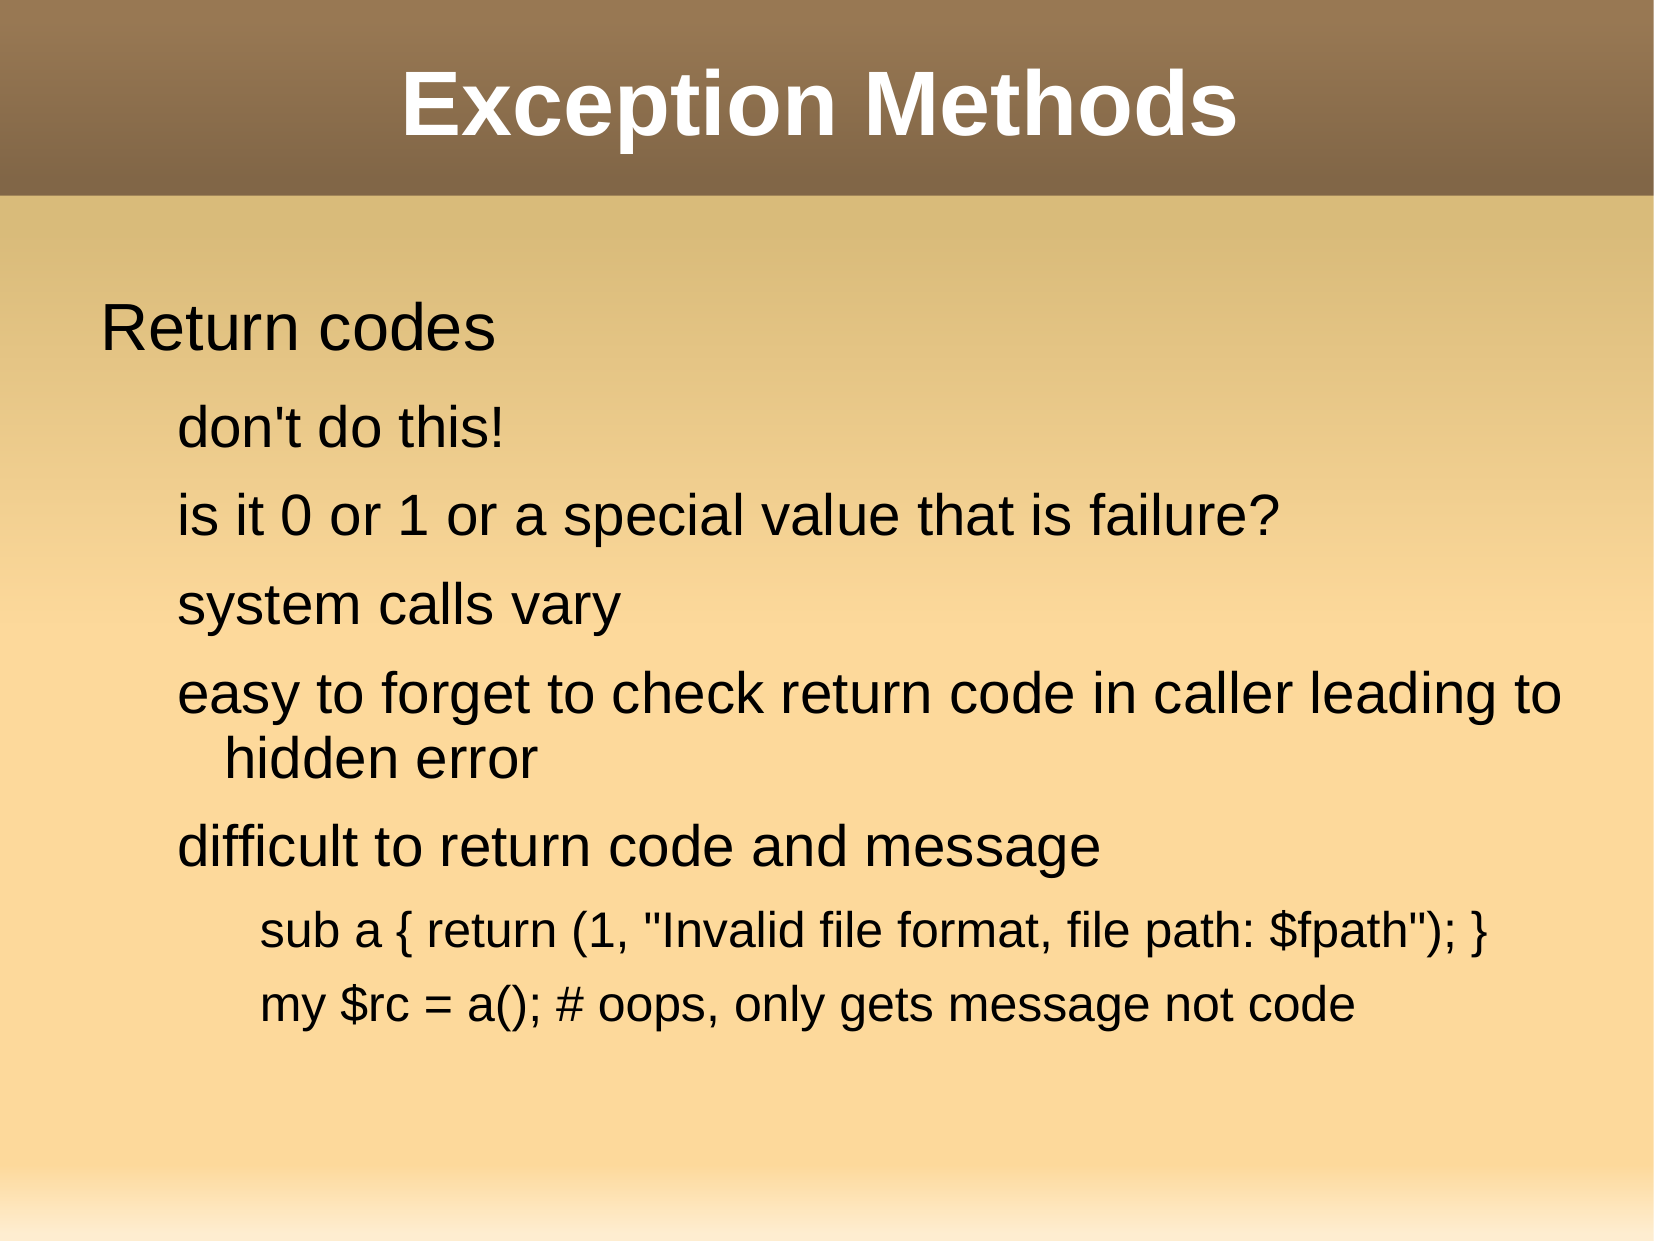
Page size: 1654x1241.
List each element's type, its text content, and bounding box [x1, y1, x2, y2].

title Exception Methods [76, 7, 1565, 200]
list Return codes don't do this! is it 0 or 1 or a special value that is failure? system calls vary easy to forget to check return code in caller leading to hidden error difficult to return code and message sub a { return (1, "Invalid file format, file path: $fpath"); } my $rc = a(); # oops, only gets message not code [82, 290, 1571, 1094]
picture [0, 0, 1654, 1241]
